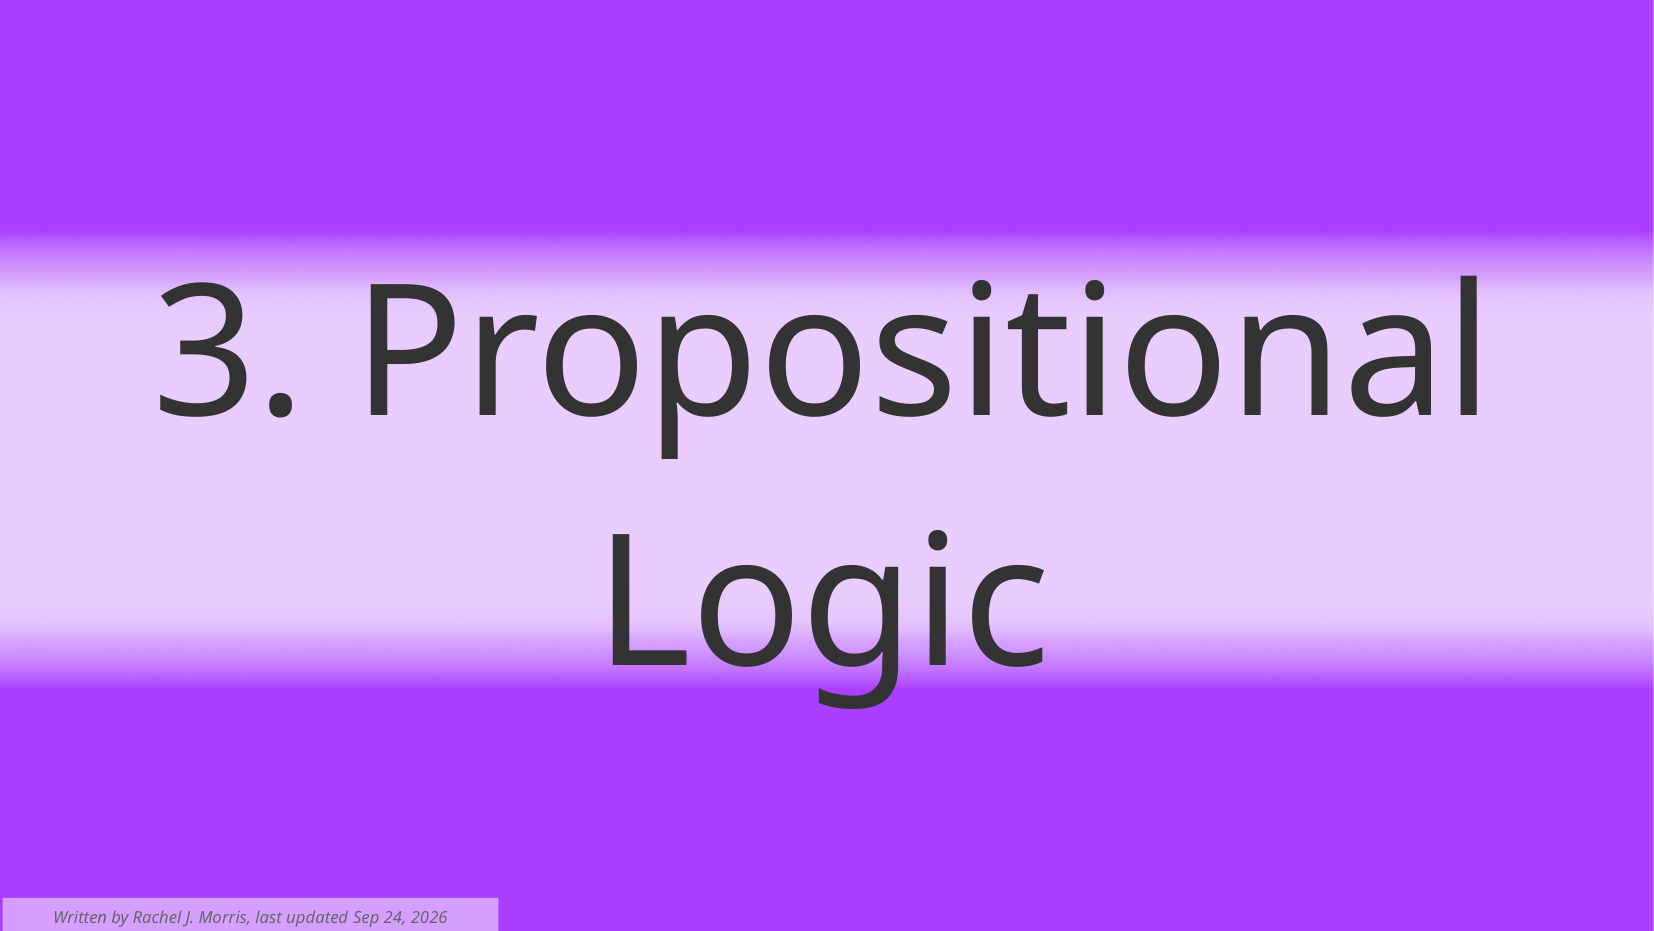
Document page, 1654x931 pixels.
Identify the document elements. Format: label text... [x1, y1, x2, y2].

picture [0, 0, 1654, 931]
title 3. Propositional Logic [64, 60, 1582, 879]
text_box Written by Rachel J. Morris, last updated Jun 28, 2017 [2, 900, 499, 931]
